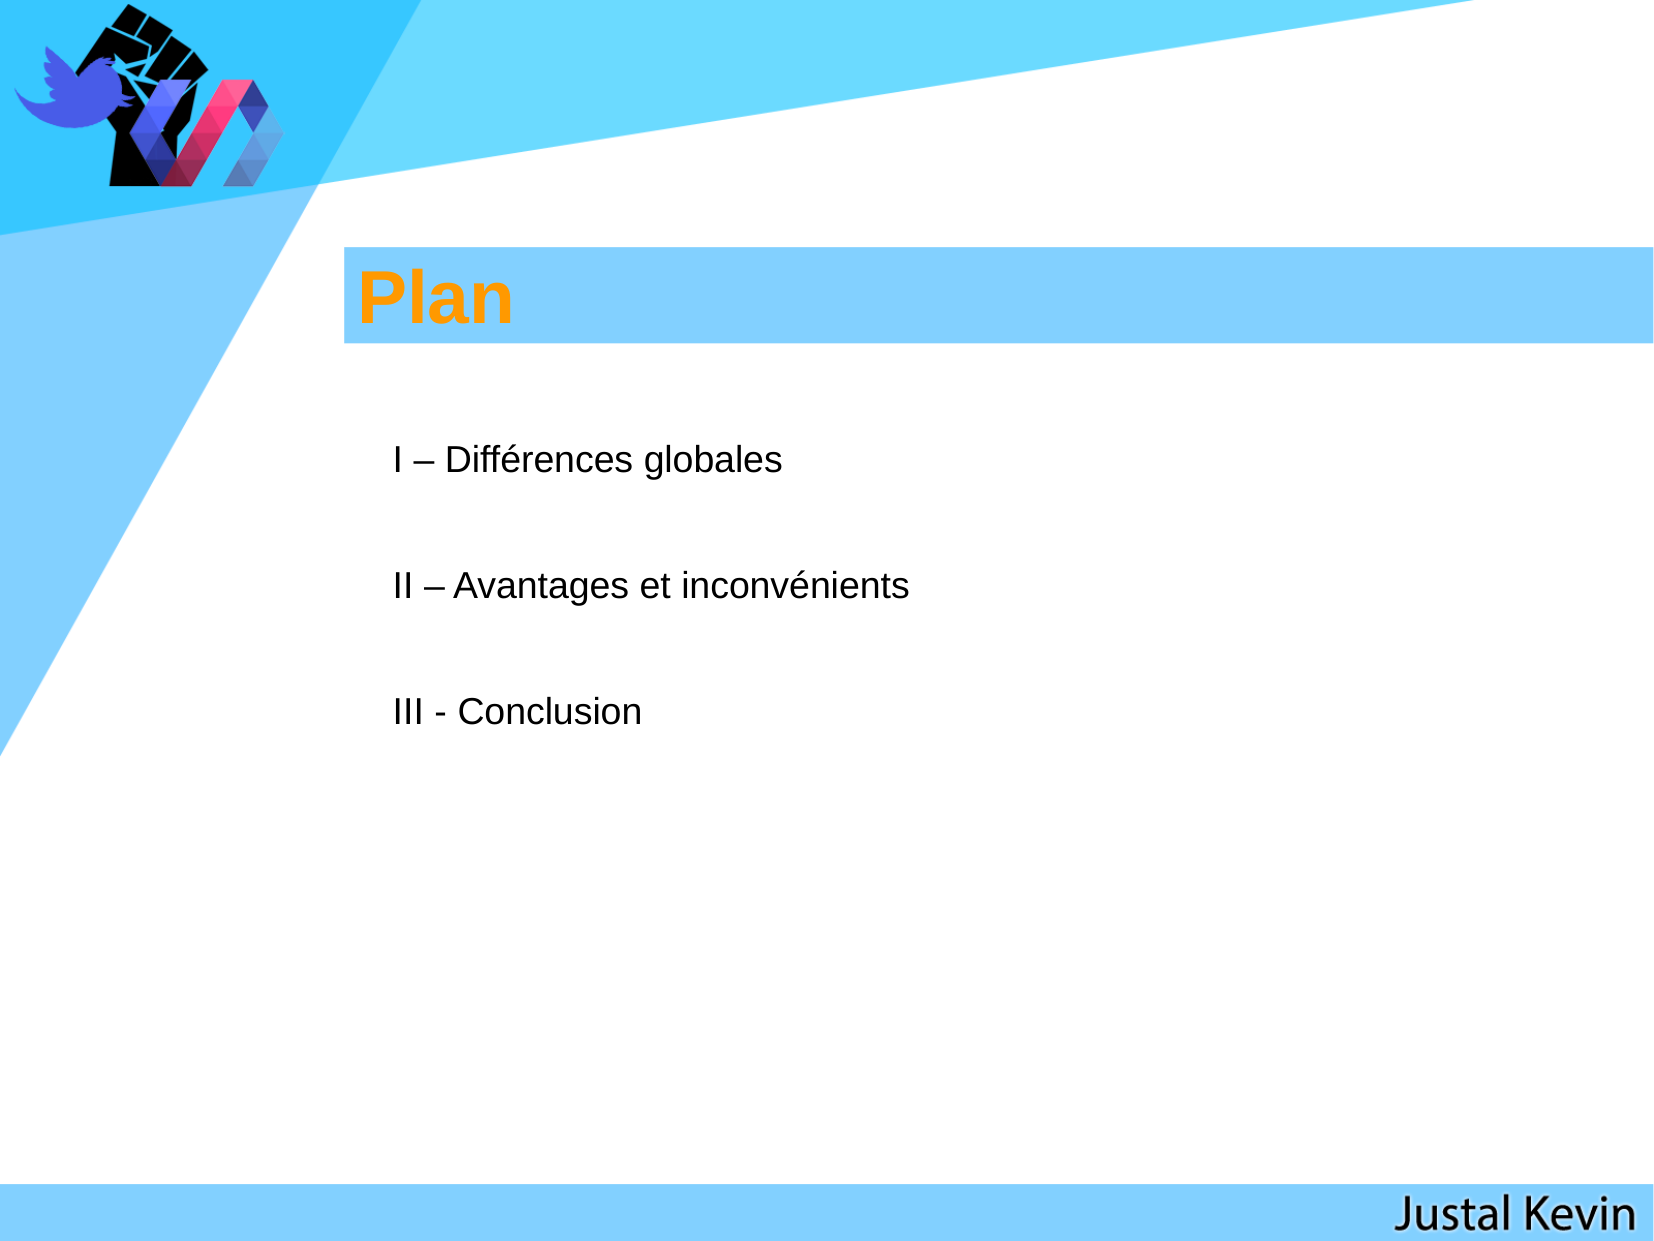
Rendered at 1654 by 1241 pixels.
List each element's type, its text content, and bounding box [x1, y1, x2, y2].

text_box I – Différences globales II – Avantages et inconvénients III - Conclusion [377, 346, 1619, 741]
text_box Plan [342, 248, 1654, 347]
picture [0, 0, 1654, 1241]
